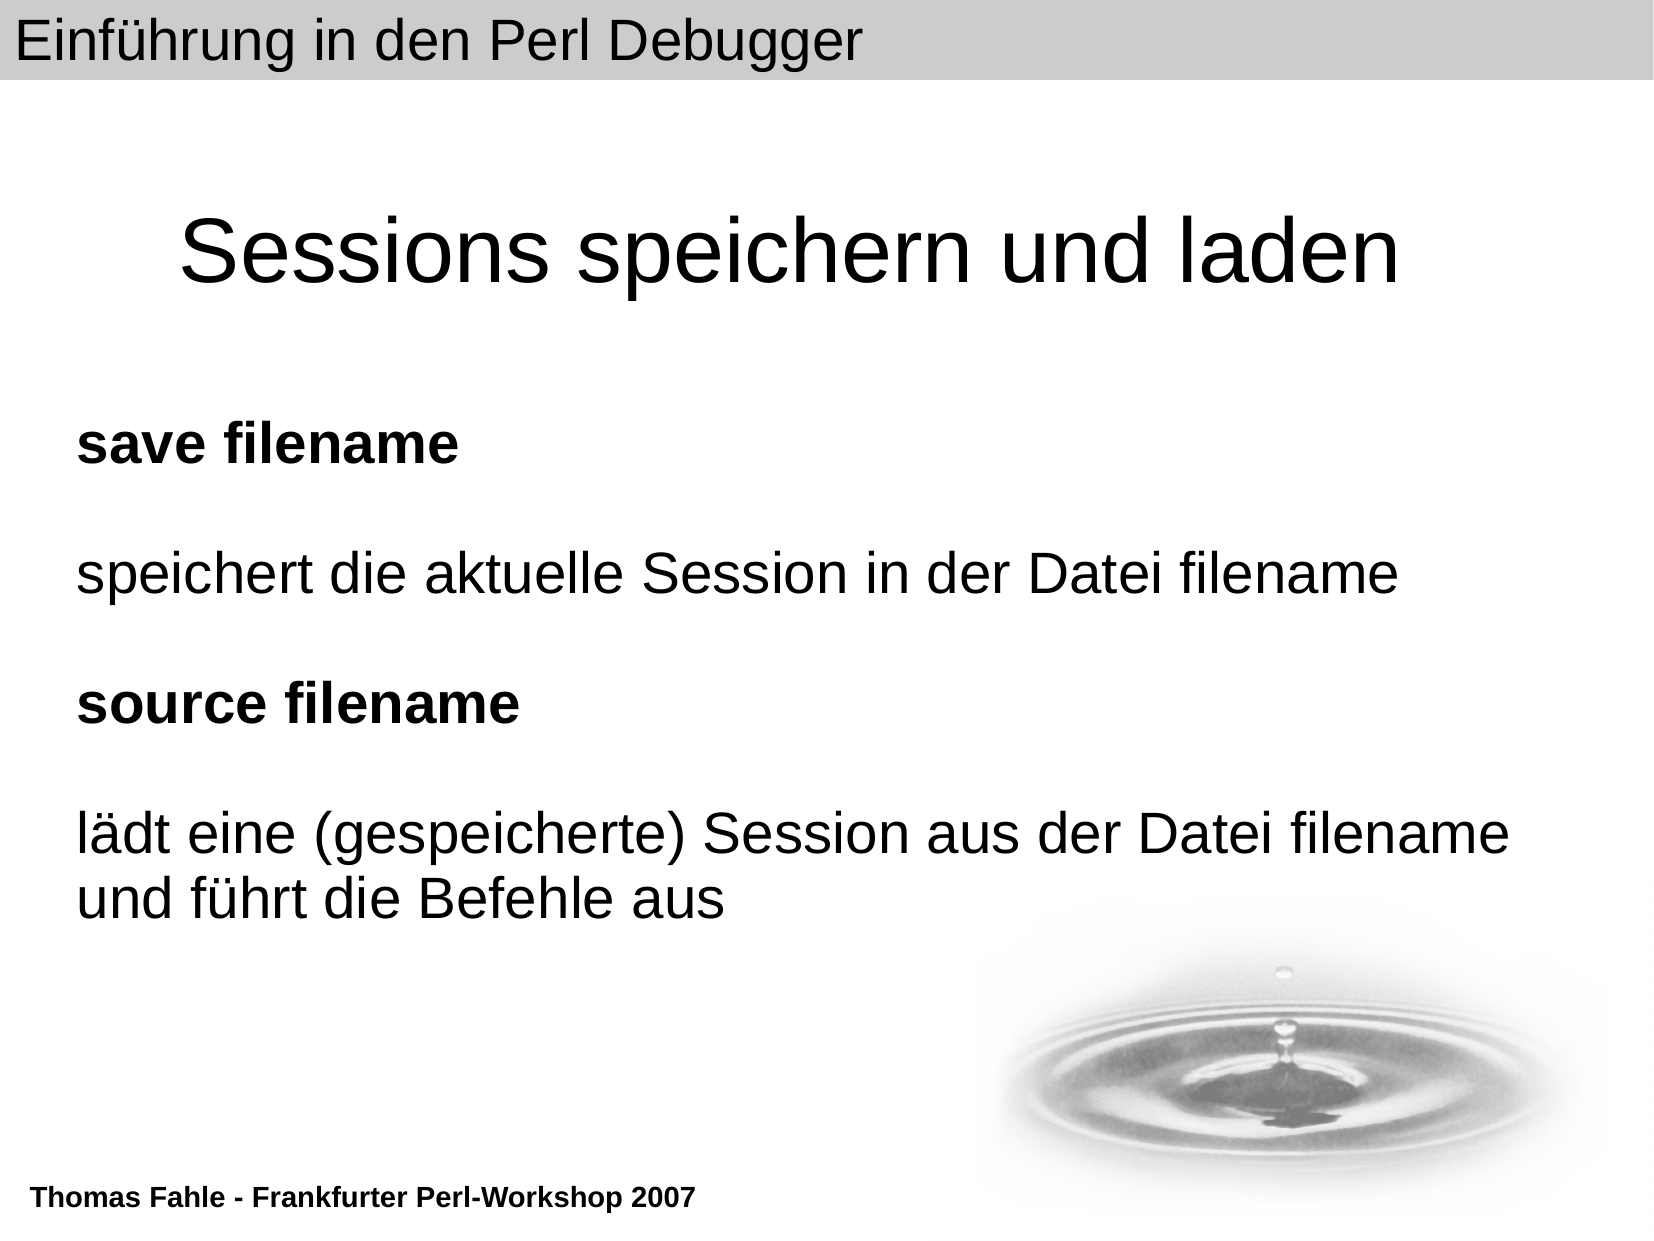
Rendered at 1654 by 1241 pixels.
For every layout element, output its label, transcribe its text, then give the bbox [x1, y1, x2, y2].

picture [0, 80, 1654, 1241]
title Sessions speichern und laden [47, 147, 1536, 355]
subtitle save filename speichert die aktuelle Session in der Datei filename source filename lädt eine (gespeicherte) Session aus der Datei filename und führt die Befehle aus [76, 367, 1565, 975]
